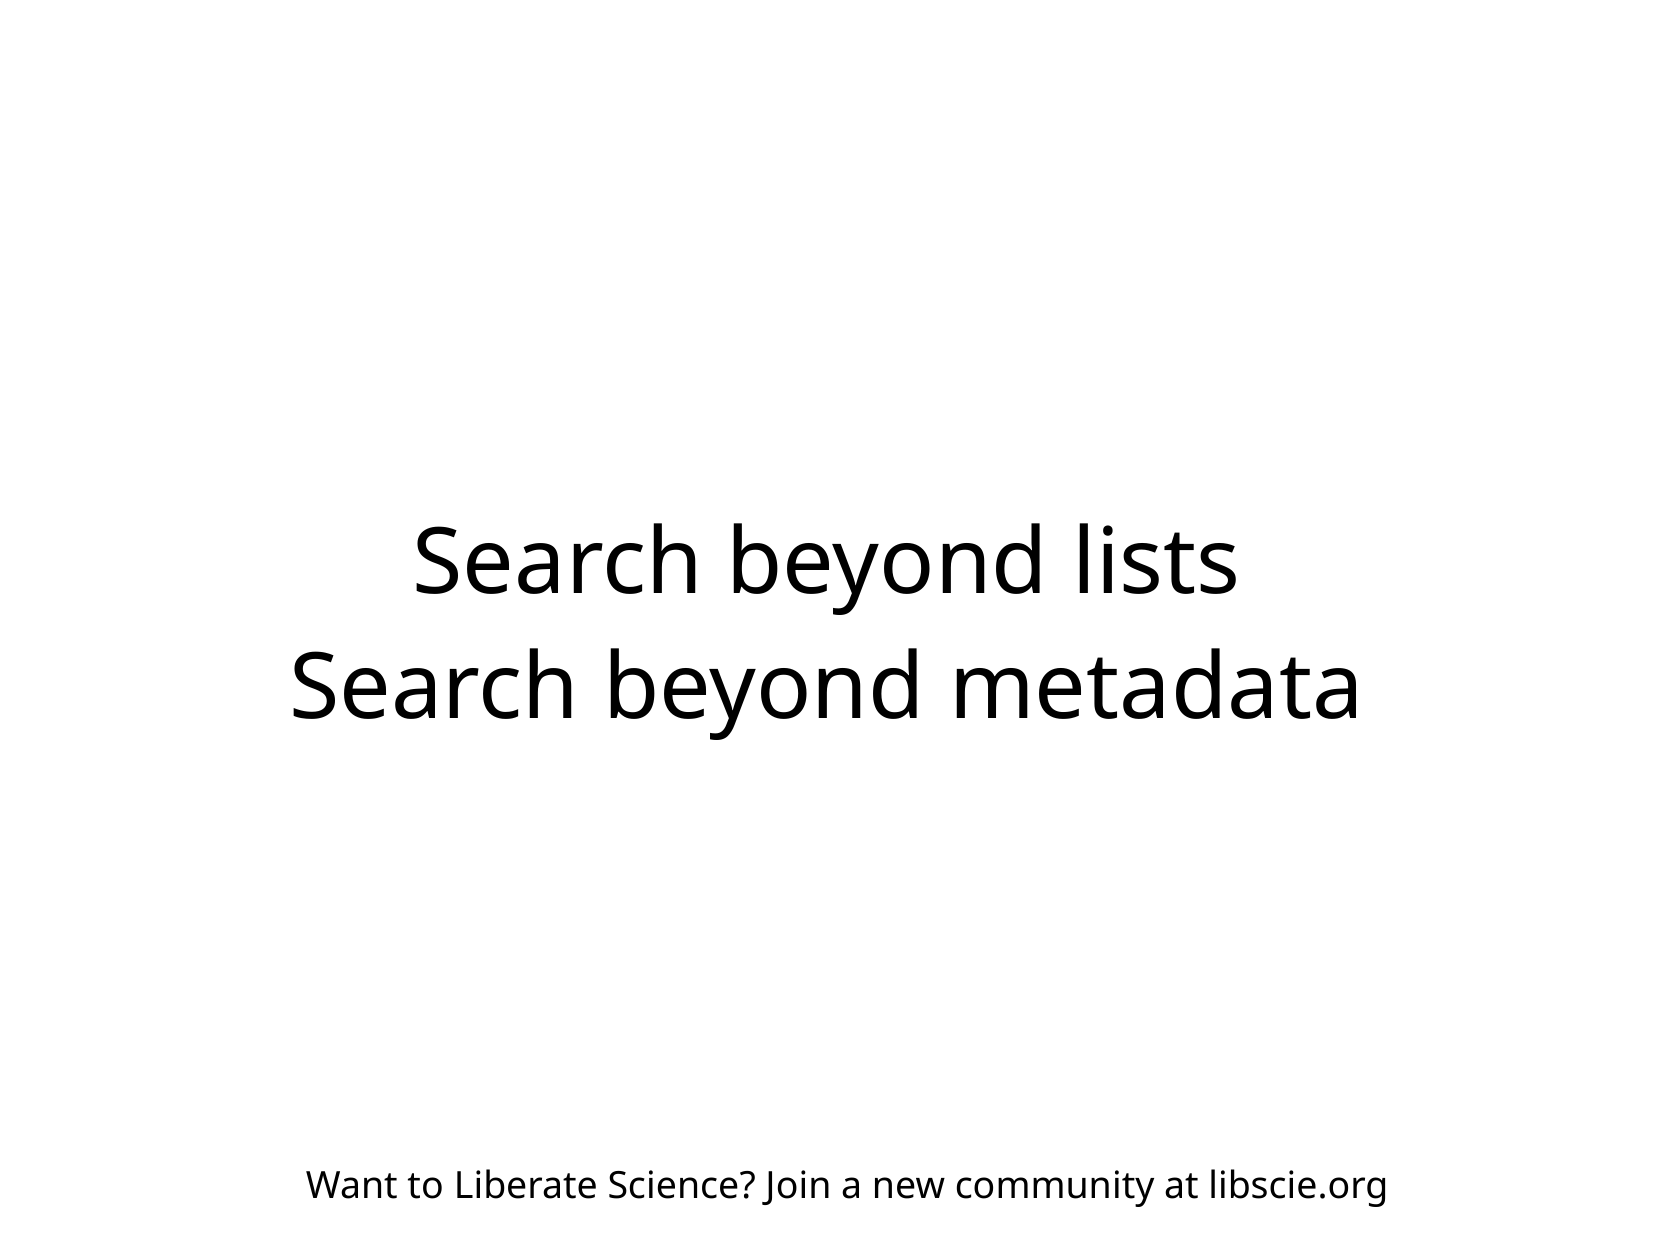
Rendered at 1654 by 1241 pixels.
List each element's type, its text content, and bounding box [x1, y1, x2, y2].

title Search beyond lists Search beyond metadata [82, 510, 1571, 731]
